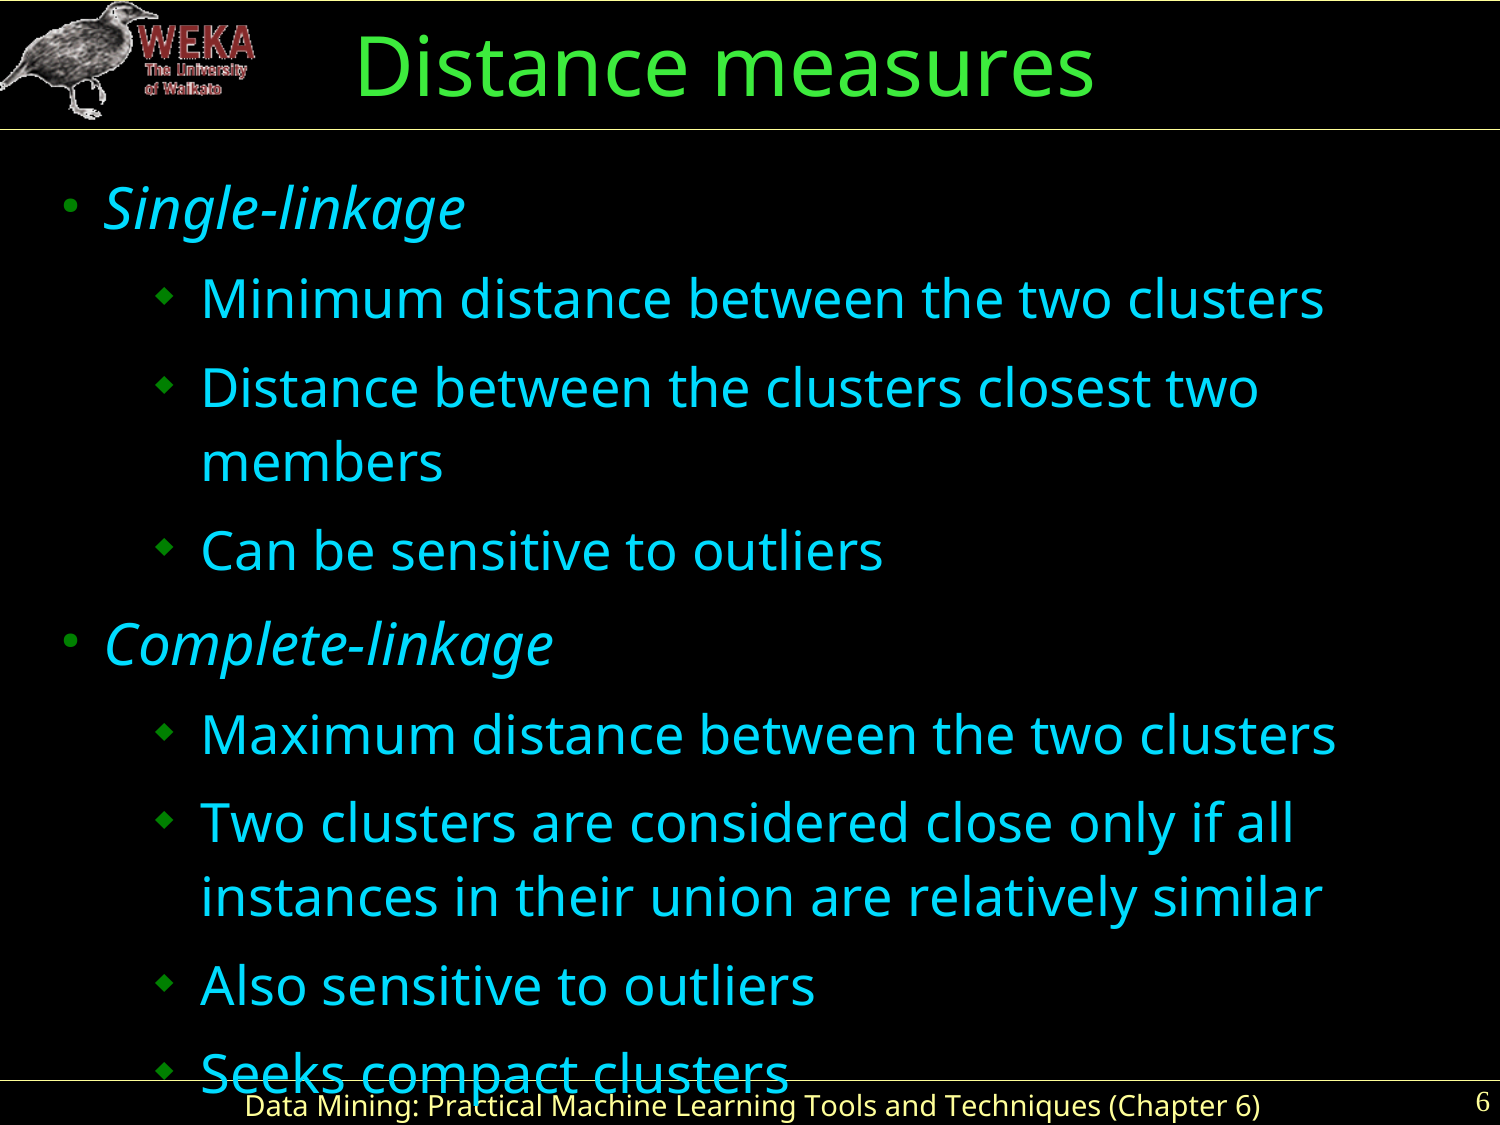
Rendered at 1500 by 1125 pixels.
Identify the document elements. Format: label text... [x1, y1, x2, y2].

picture [0, 1, 266, 129]
list Single-linkage Minimum distance between the two clusters Distance between the clusters closest two members Can be sensitive to outliers Complete-linkage Maximum distance between the two clusters Two clusters are considered close only if all instances in their union are relatively similar Also sensitive to outliers Seeks compact clusters [61, 167, 1412, 1083]
title Distance measures [353, 0, 1429, 159]
